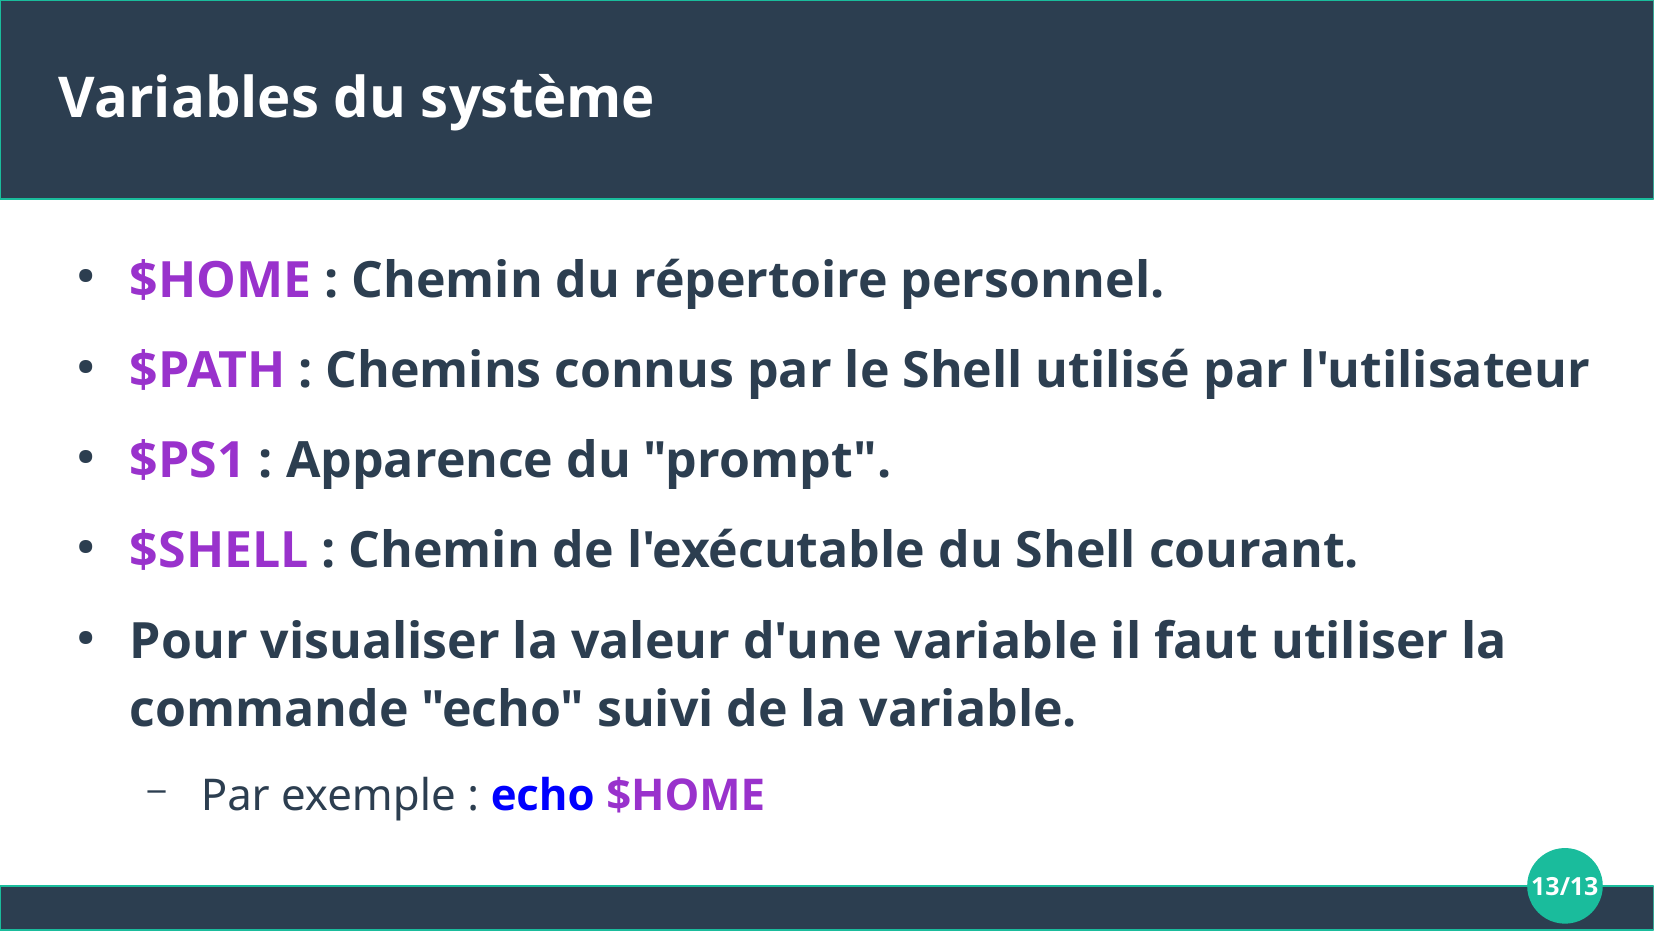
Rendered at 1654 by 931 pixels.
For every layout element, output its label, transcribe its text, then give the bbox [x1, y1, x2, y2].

title Variables du système [59, 37, 1595, 155]
list $HOME : Chemin du répertoire personnel. $PATH : Chemins connus par le Shell utilisé par l'utilisateur $PS1 : Apparence du "prompt". $SHELL : Chemin de l'exécutable du Shell courant. Pour visualiser la valeur d'une variable il faut utiliser la commande "echo" suivi de la variable. Par exemple : echo $HOME [59, 243, 1595, 864]
